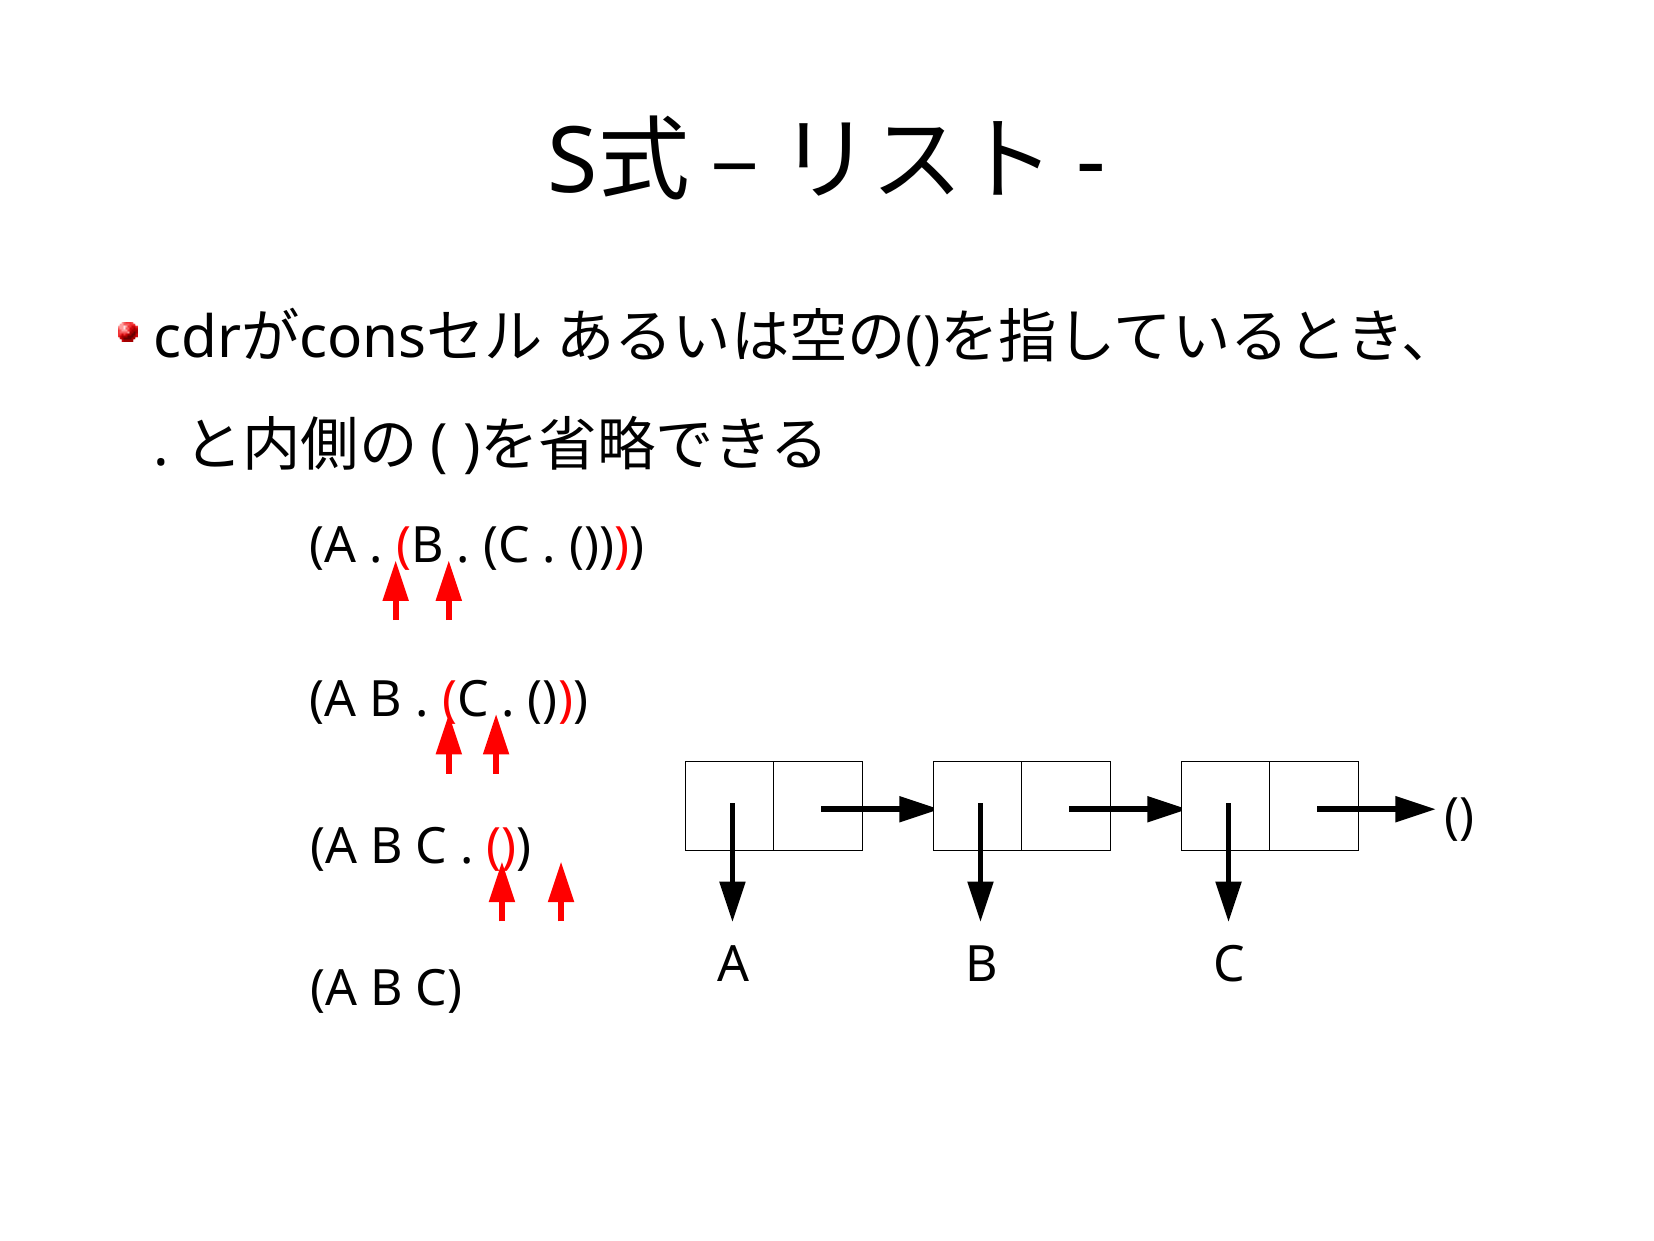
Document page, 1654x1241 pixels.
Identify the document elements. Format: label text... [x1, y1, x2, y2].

text_box [933, 761, 1111, 851]
text_box (A B C . ()) [295, 803, 626, 875]
text_box [1181, 761, 1359, 851]
text_box (A B C) [295, 944, 501, 1017]
text_box C [1199, 920, 1254, 992]
text_box B [951, 920, 1006, 992]
text_box (A B . (C . ())) [295, 655, 725, 727]
text_box (A . (B . (C . ()))) [295, 501, 825, 574]
list cdrがconsセル あるいは空の()を指しているとき、 . と内側の ( )を省略できる [82, 290, 1571, 1109]
title S式 – リスト - [82, 56, 1571, 250]
text_box [685, 761, 863, 851]
text_box A [702, 920, 758, 992]
text_box () [1429, 772, 1510, 845]
